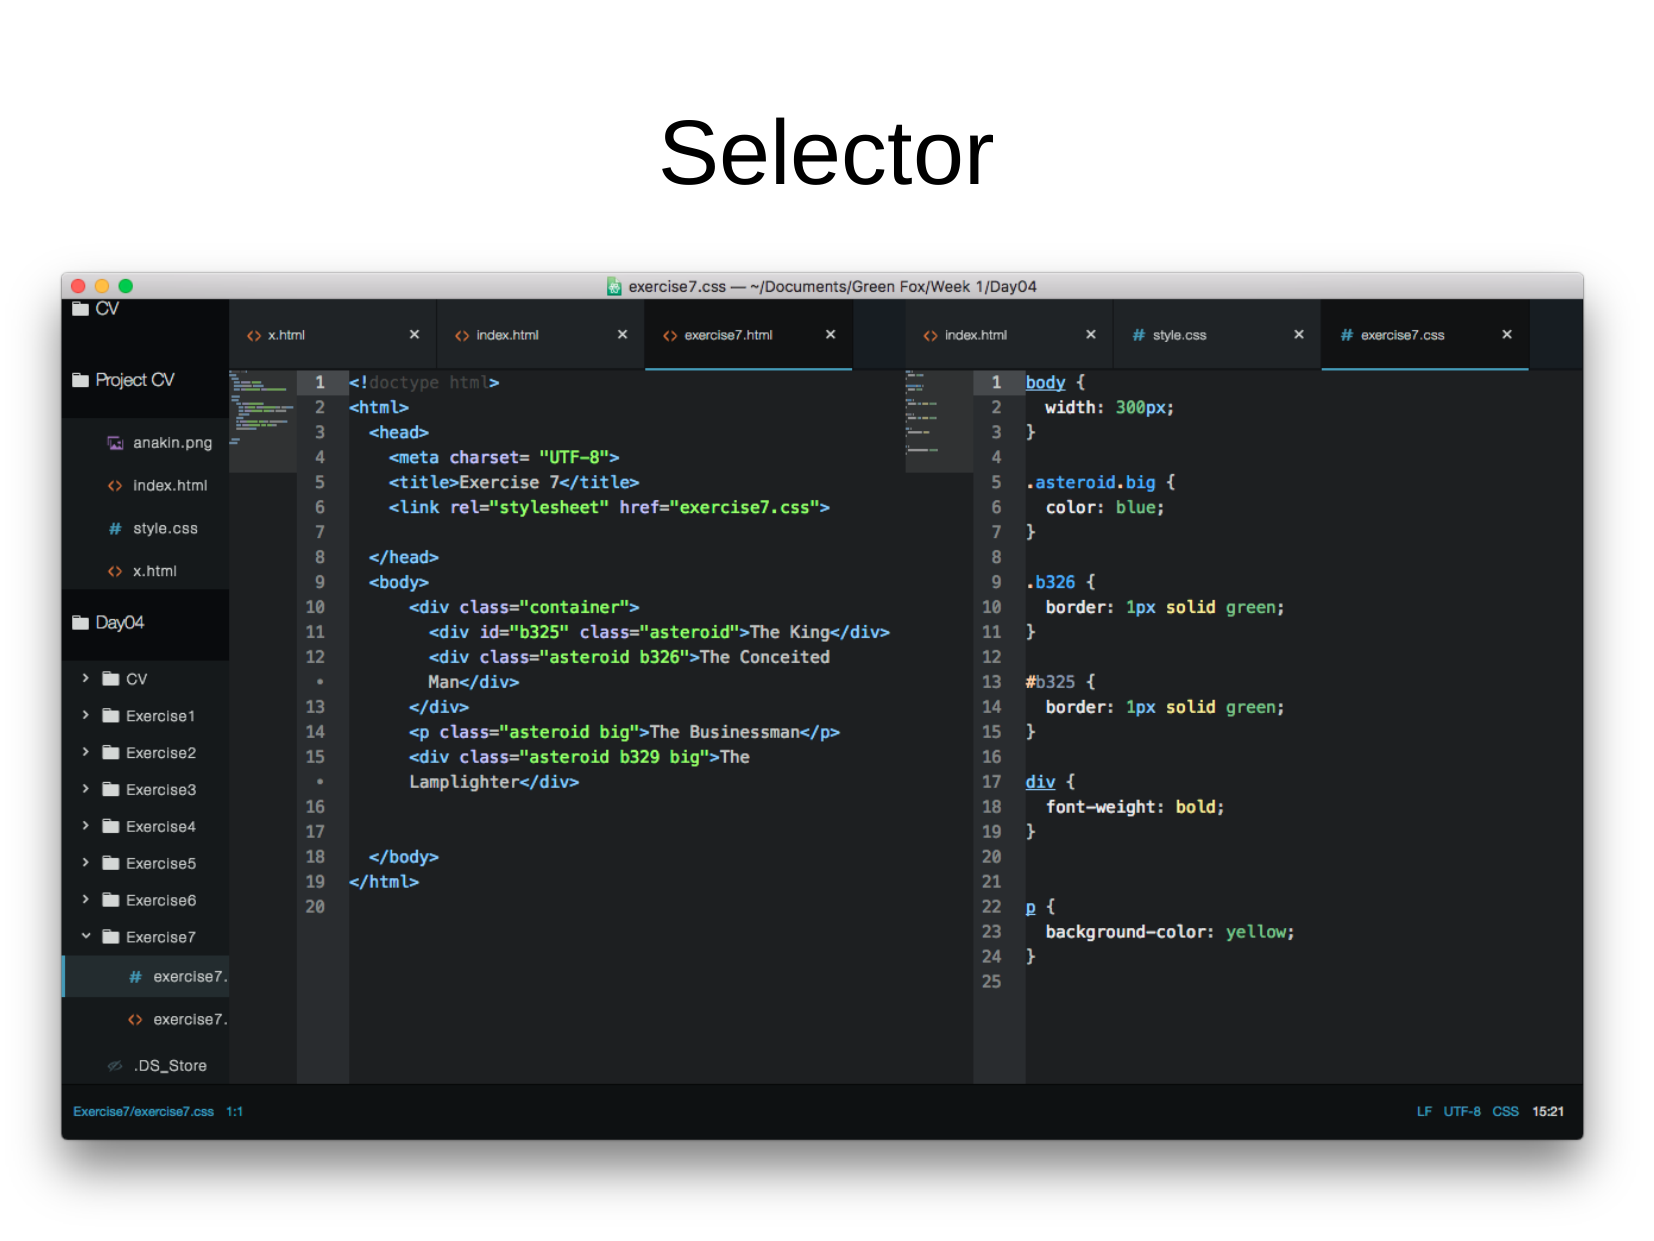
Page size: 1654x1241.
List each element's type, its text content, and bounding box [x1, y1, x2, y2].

title Selector [82, 49, 1571, 235]
picture [0, 235, 1650, 1235]
